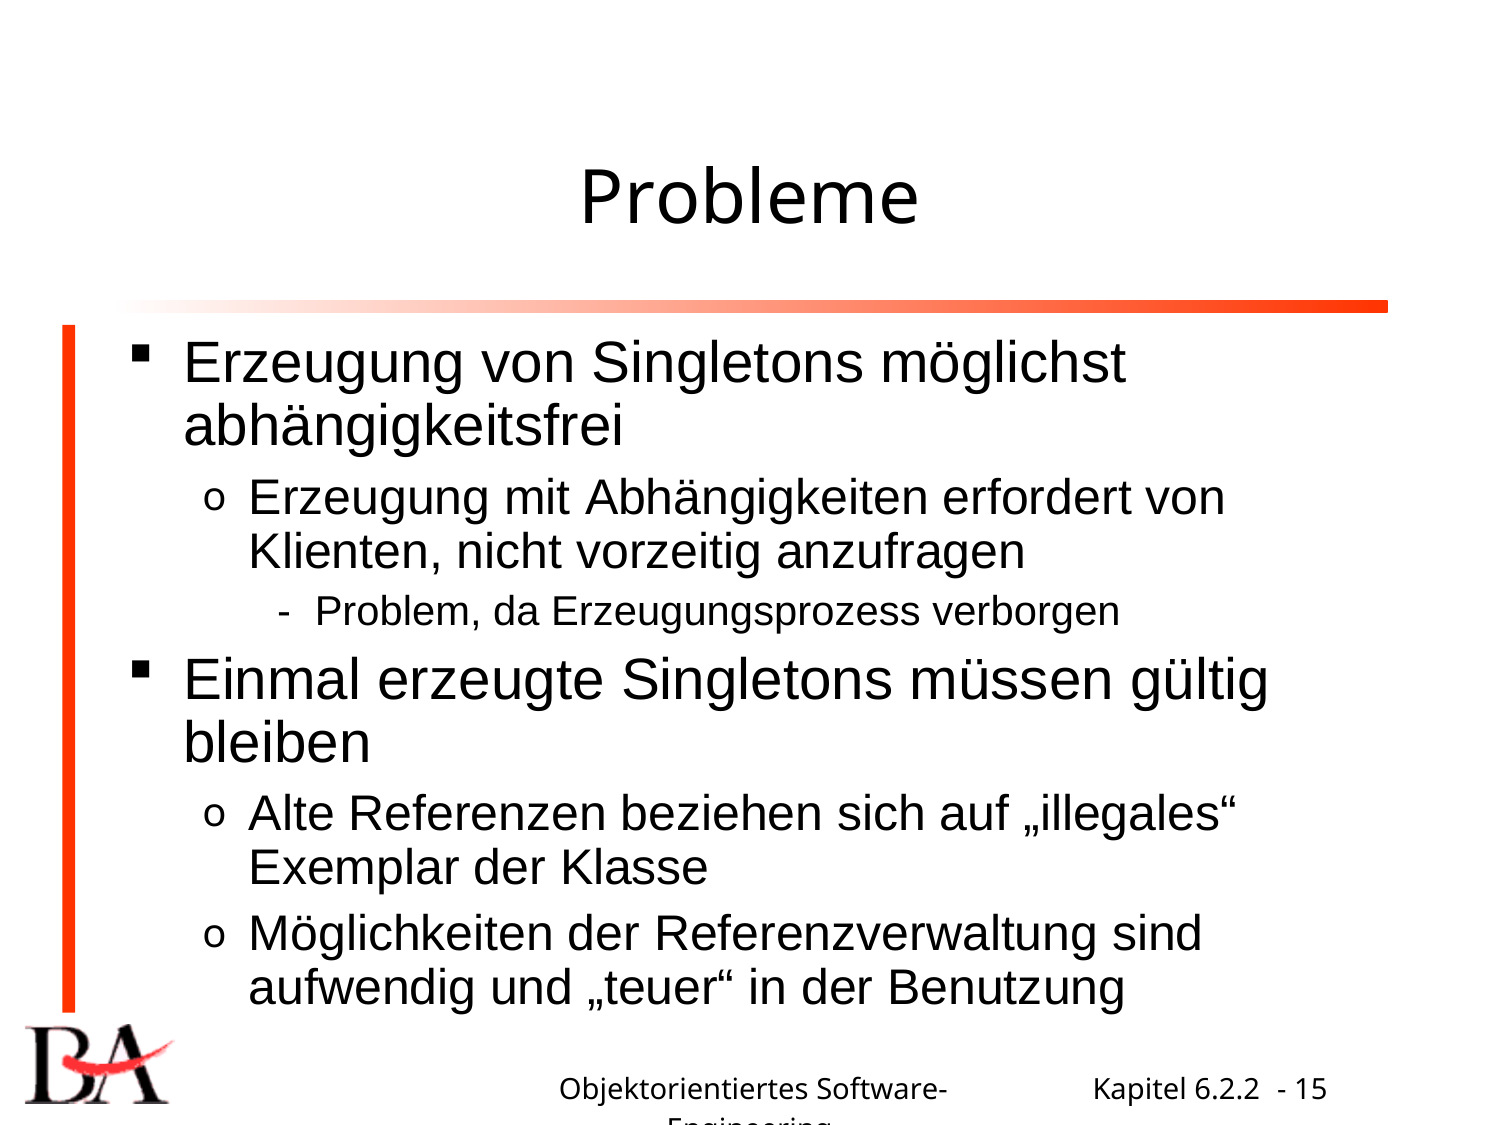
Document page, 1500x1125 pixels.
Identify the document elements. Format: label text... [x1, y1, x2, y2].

title Probleme [112, 99, 1388, 288]
picture [24, 1024, 175, 1104]
list Erzeugung von Singletons möglichst abhängigkeitsfrei Erzeugung mit Abhängigkeiten erfordert von Klienten, nicht vorzeitig anzufragen Problem, da Erzeugungsprozess verborgen Einmal erzeugte Singletons müssen gültig bleiben Alte Referenzen beziehen sich auf „illegales“ Exemplar der Klasse Möglichkeiten der Referenzverwaltung sind aufwendig und „teuer“ in der Benutzung [112, 324, 1388, 1051]
